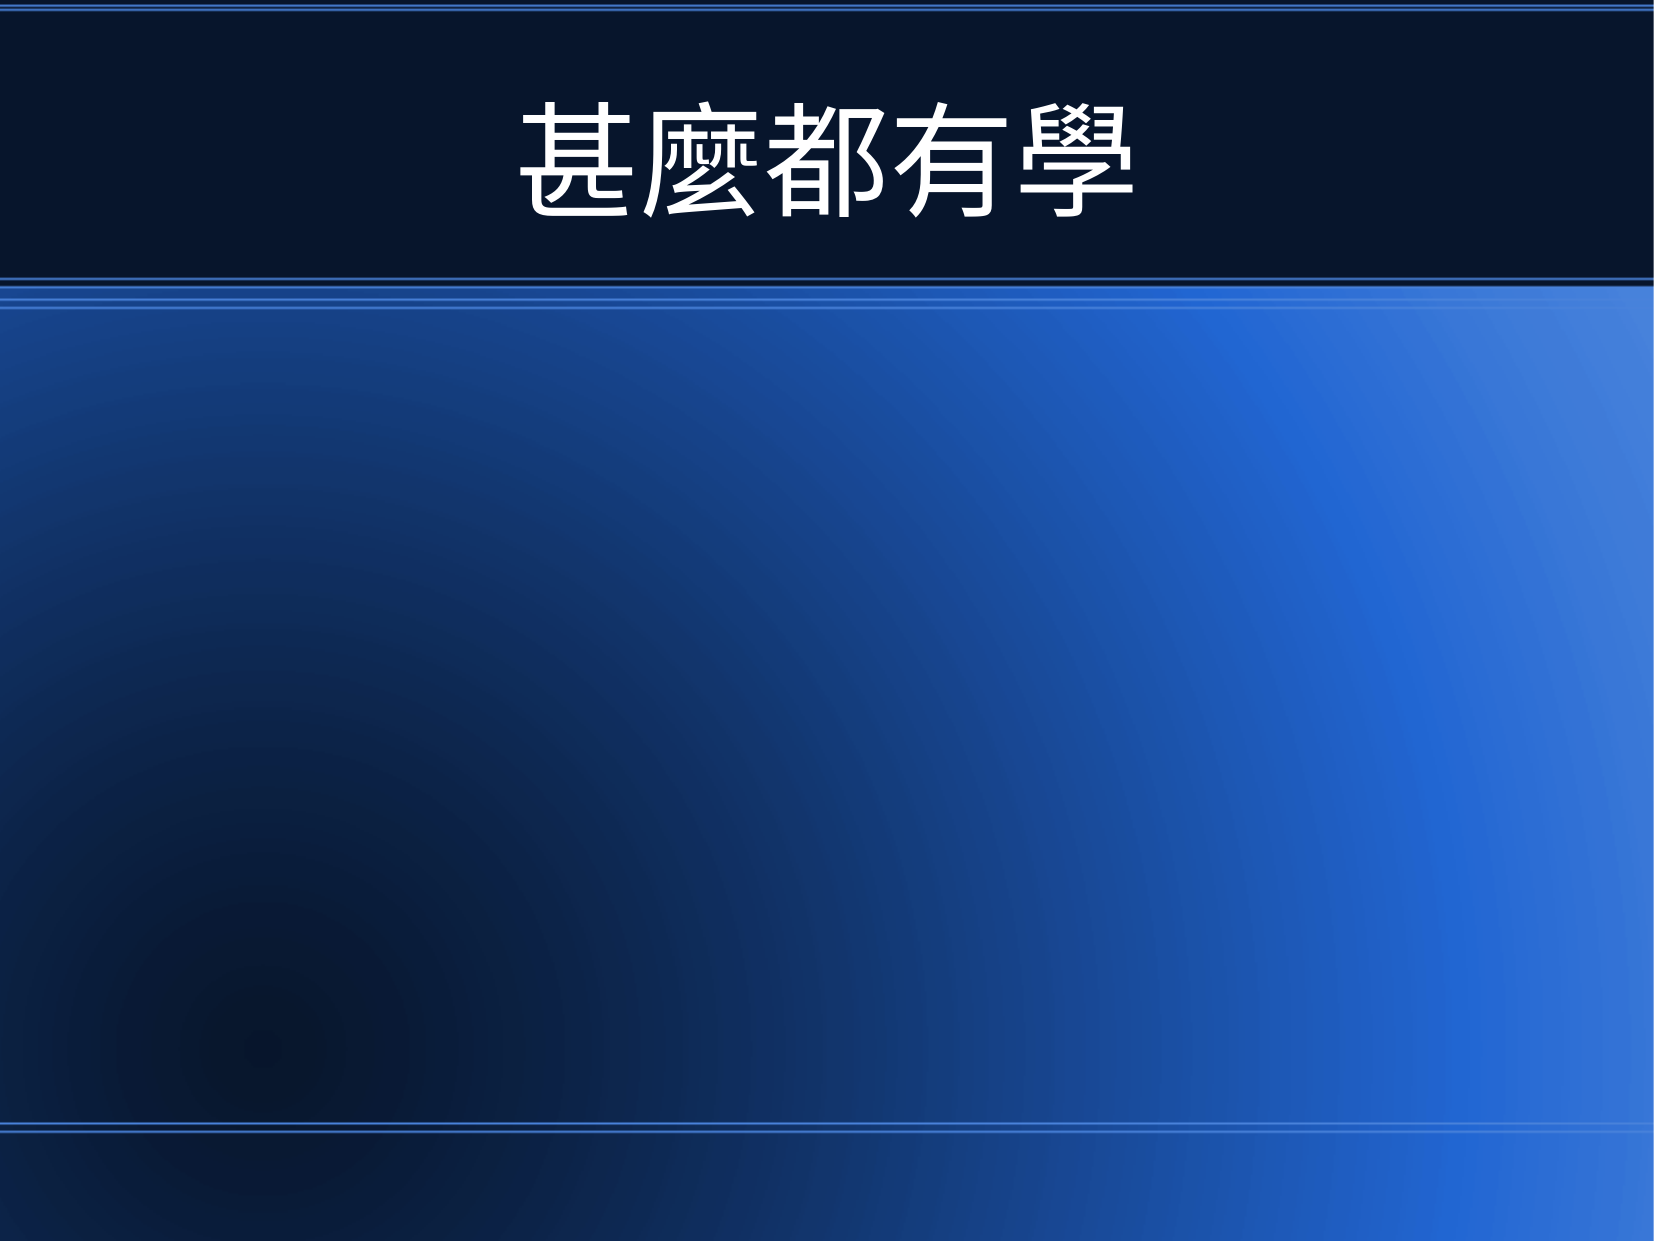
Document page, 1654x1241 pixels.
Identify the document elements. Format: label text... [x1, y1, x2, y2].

picture [0, 0, 1654, 1241]
title 甚麼都有學 [82, 49, 1571, 257]
